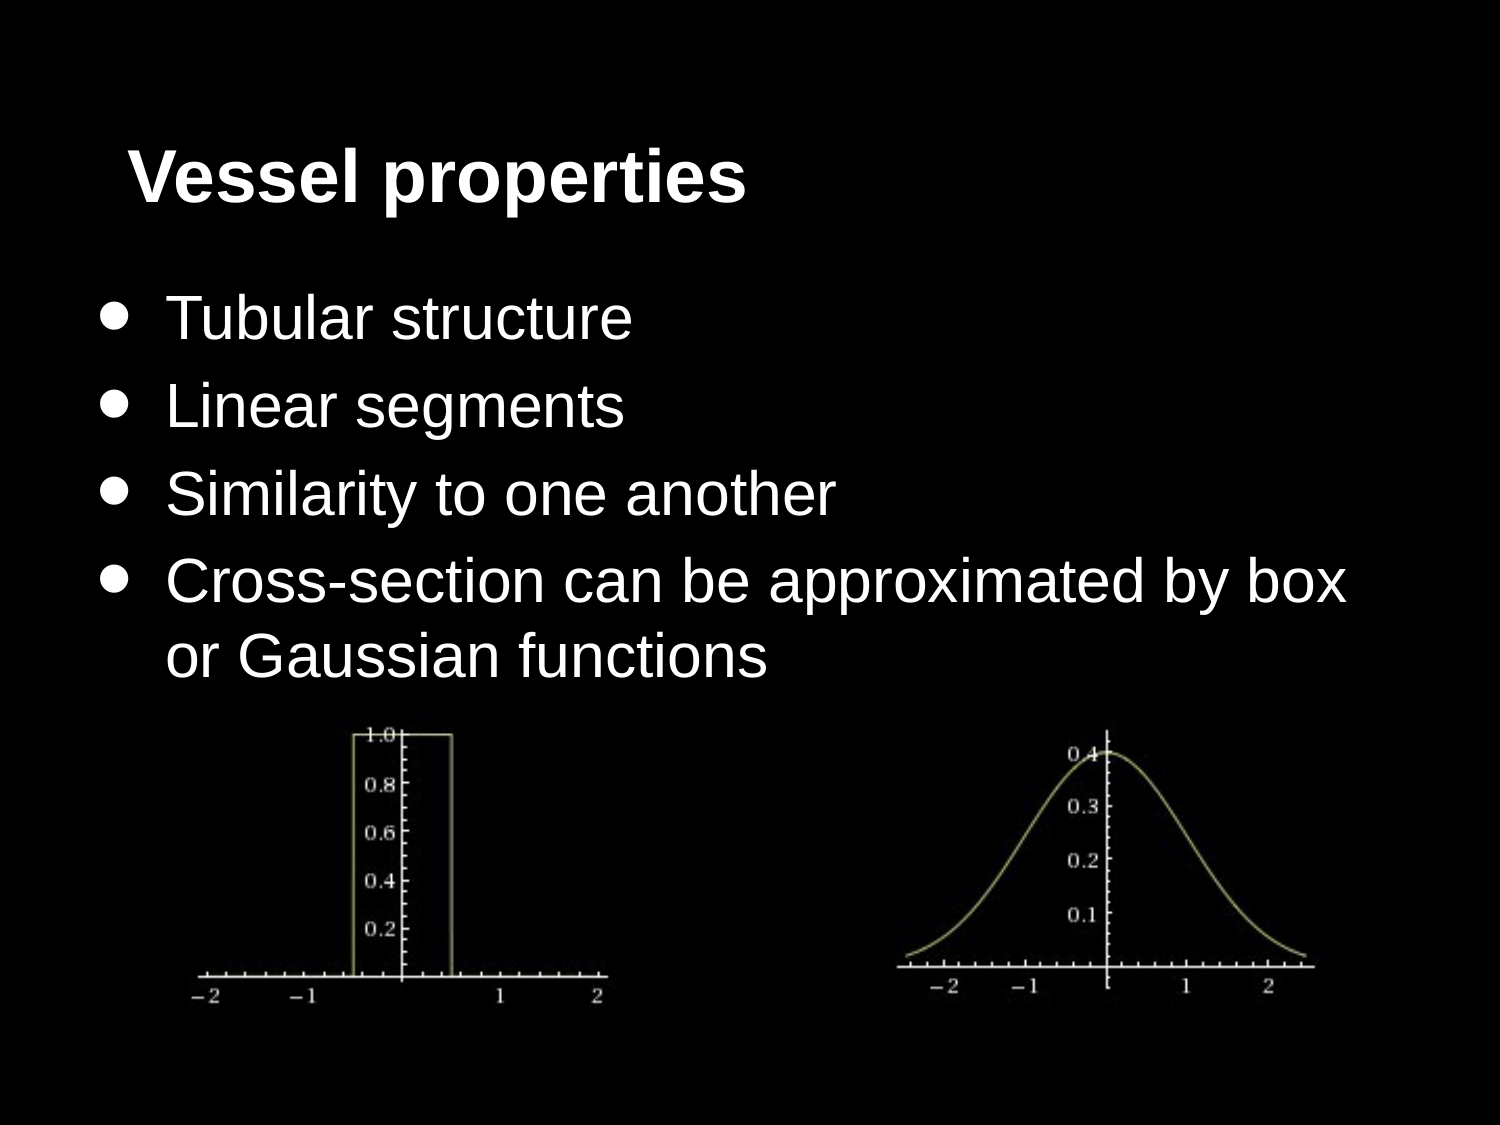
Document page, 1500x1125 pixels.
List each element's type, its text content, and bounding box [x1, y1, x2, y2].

list Tubular structure Linear segments Similarity to one another Cross-section can be approximated by box or Gaussian functions [75, 262, 1425, 946]
title Vessel properties [75, 14, 1425, 233]
picture [885, 720, 1330, 1004]
picture [188, 709, 617, 1016]
